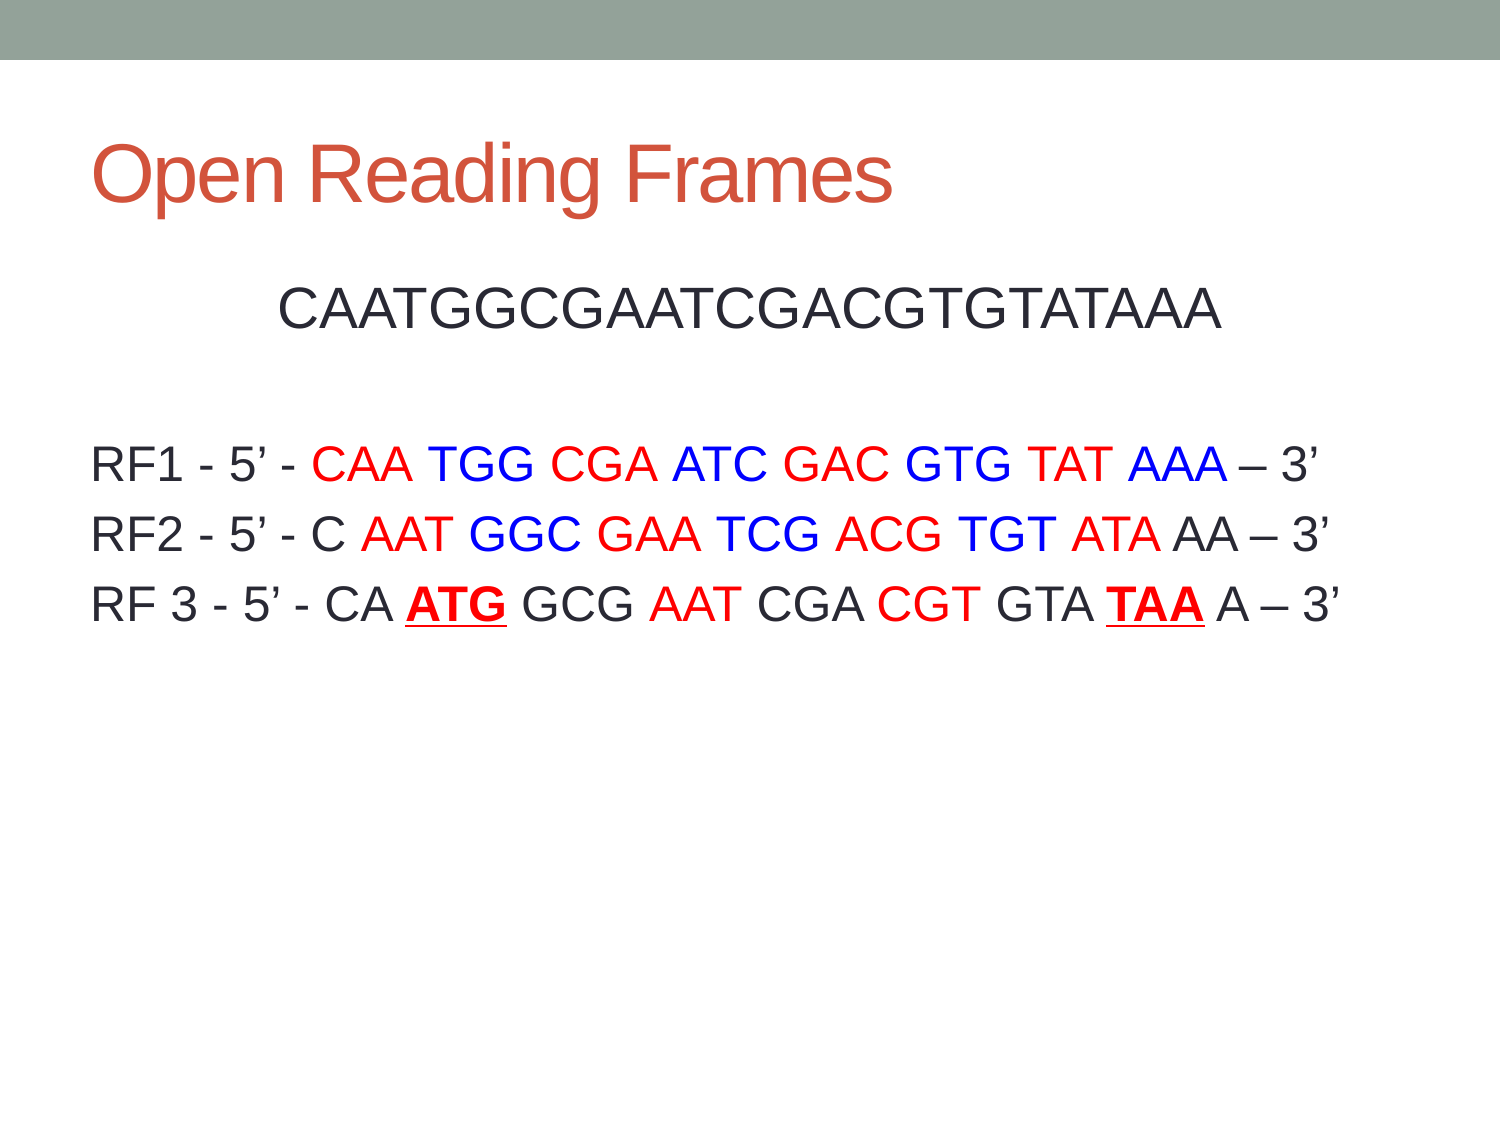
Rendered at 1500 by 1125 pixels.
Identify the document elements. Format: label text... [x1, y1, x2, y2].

title Open Reading Frames [75, 87, 1425, 250]
list CAATGGCGAATCGACGTGTATAAA RF1 - 5’ - CAA TGG CGA ATC GAC GTG TAT AAA – 3’ RF2 - 5’ - C AAT GGC GAA TCG ACG TGT ATA AA – 3’ RF 3 - 5’ - CA ATG GCG AAT CGA CGT GTA TAA A – 3’ [75, 262, 1425, 1063]
